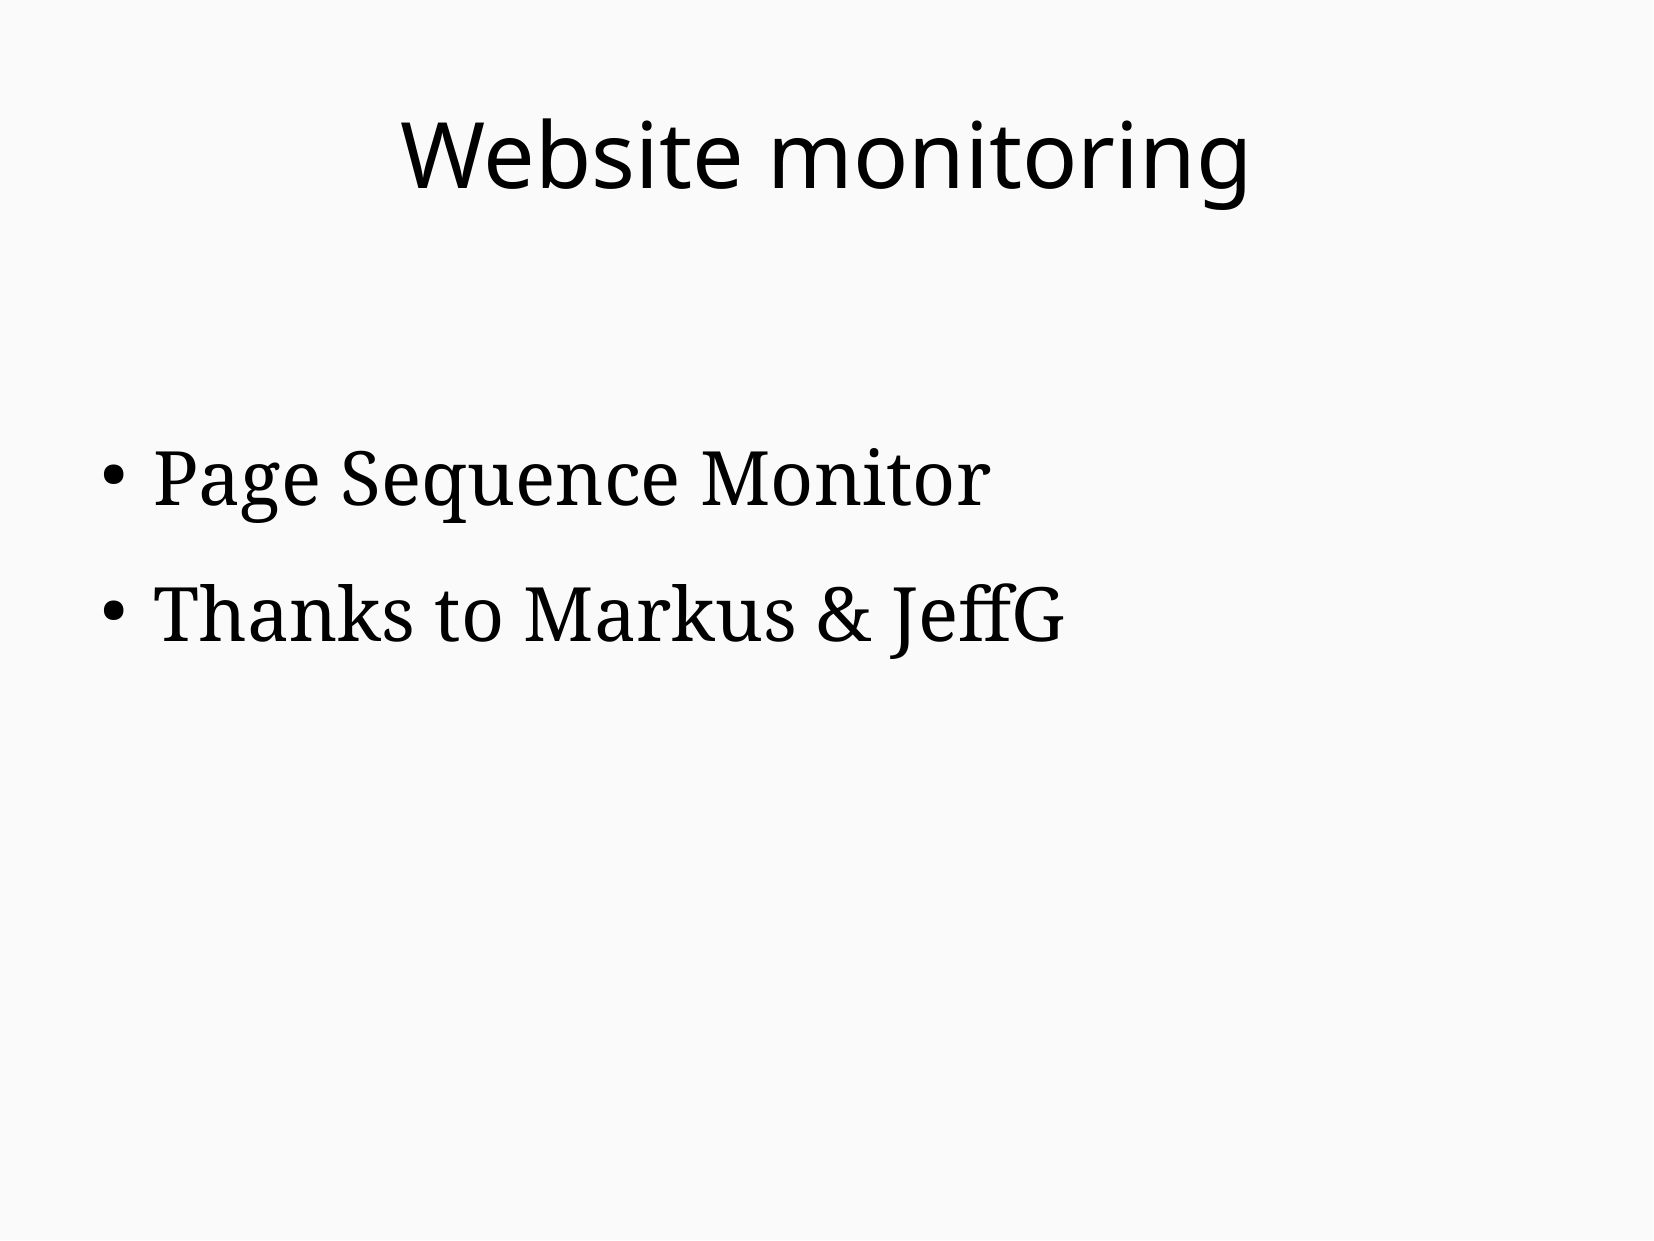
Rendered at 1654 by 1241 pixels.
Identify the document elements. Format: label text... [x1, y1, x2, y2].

list Page Sequence Monitor Thanks to Markus & JeffG [82, 290, 1571, 1010]
title Website monitoring [82, 49, 1571, 257]
